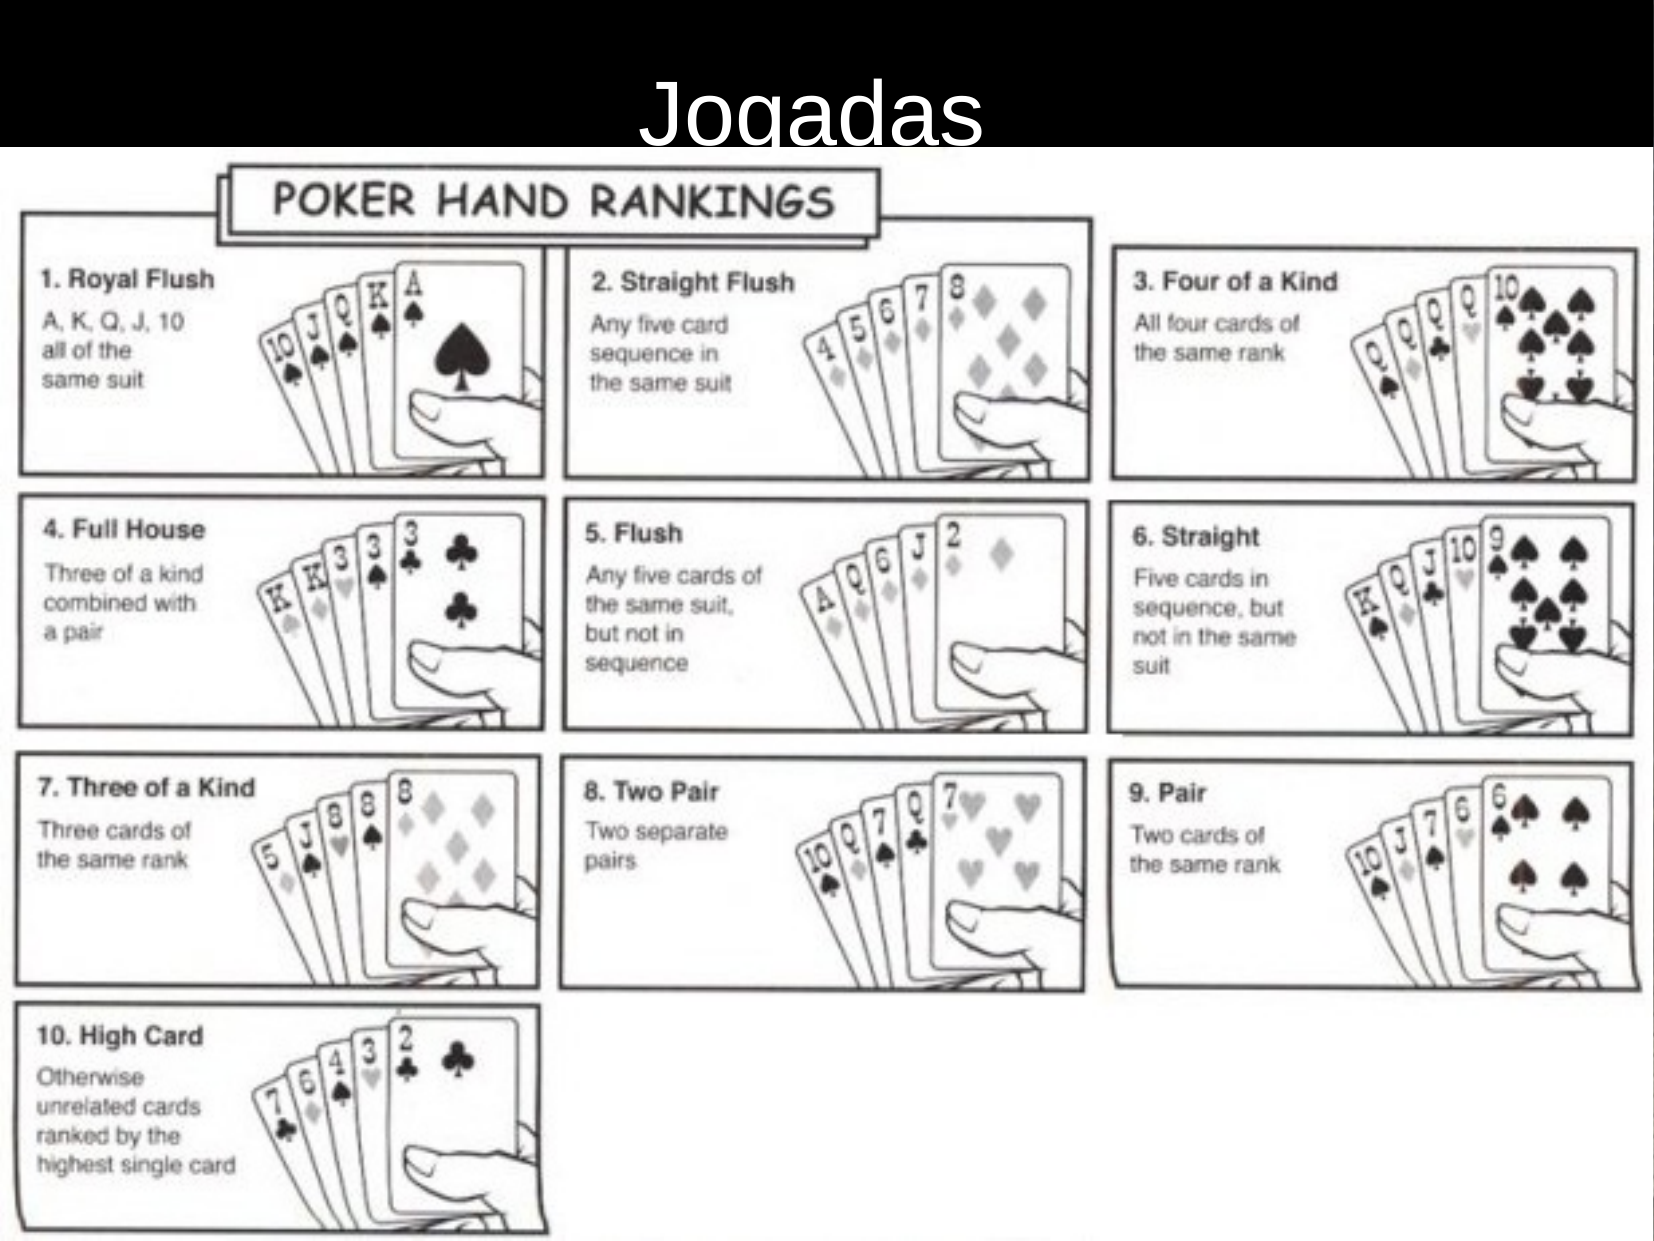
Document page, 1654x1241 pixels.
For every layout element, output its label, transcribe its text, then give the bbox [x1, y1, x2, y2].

title Jogadas [88, 29, 1536, 198]
picture [0, 147, 1654, 1241]
